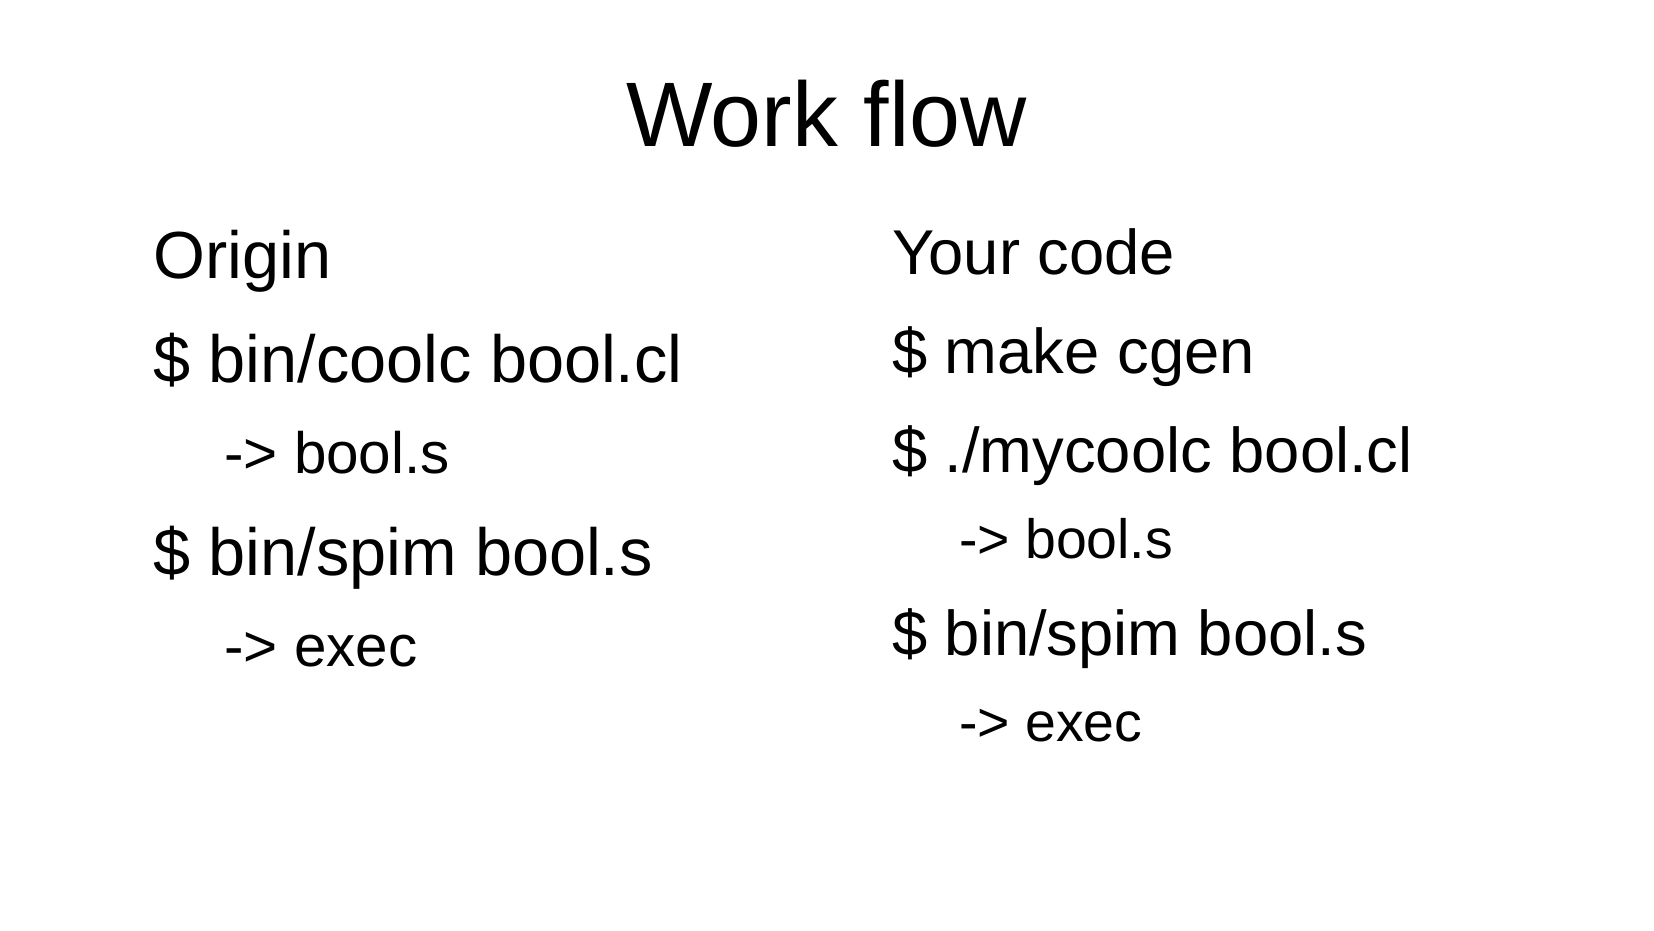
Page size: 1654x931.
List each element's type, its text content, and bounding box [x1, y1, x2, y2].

list Your code $ make cgen $ ./mycoolc bool.cl -> bool.s $ bin/spim bool.s -> exec [825, 217, 1568, 758]
title Work flow [82, 37, 1571, 193]
list Origin $ bin/coolc bool.cl -> bool.s $ bin/spim bool.s -> exec [82, 217, 825, 758]
